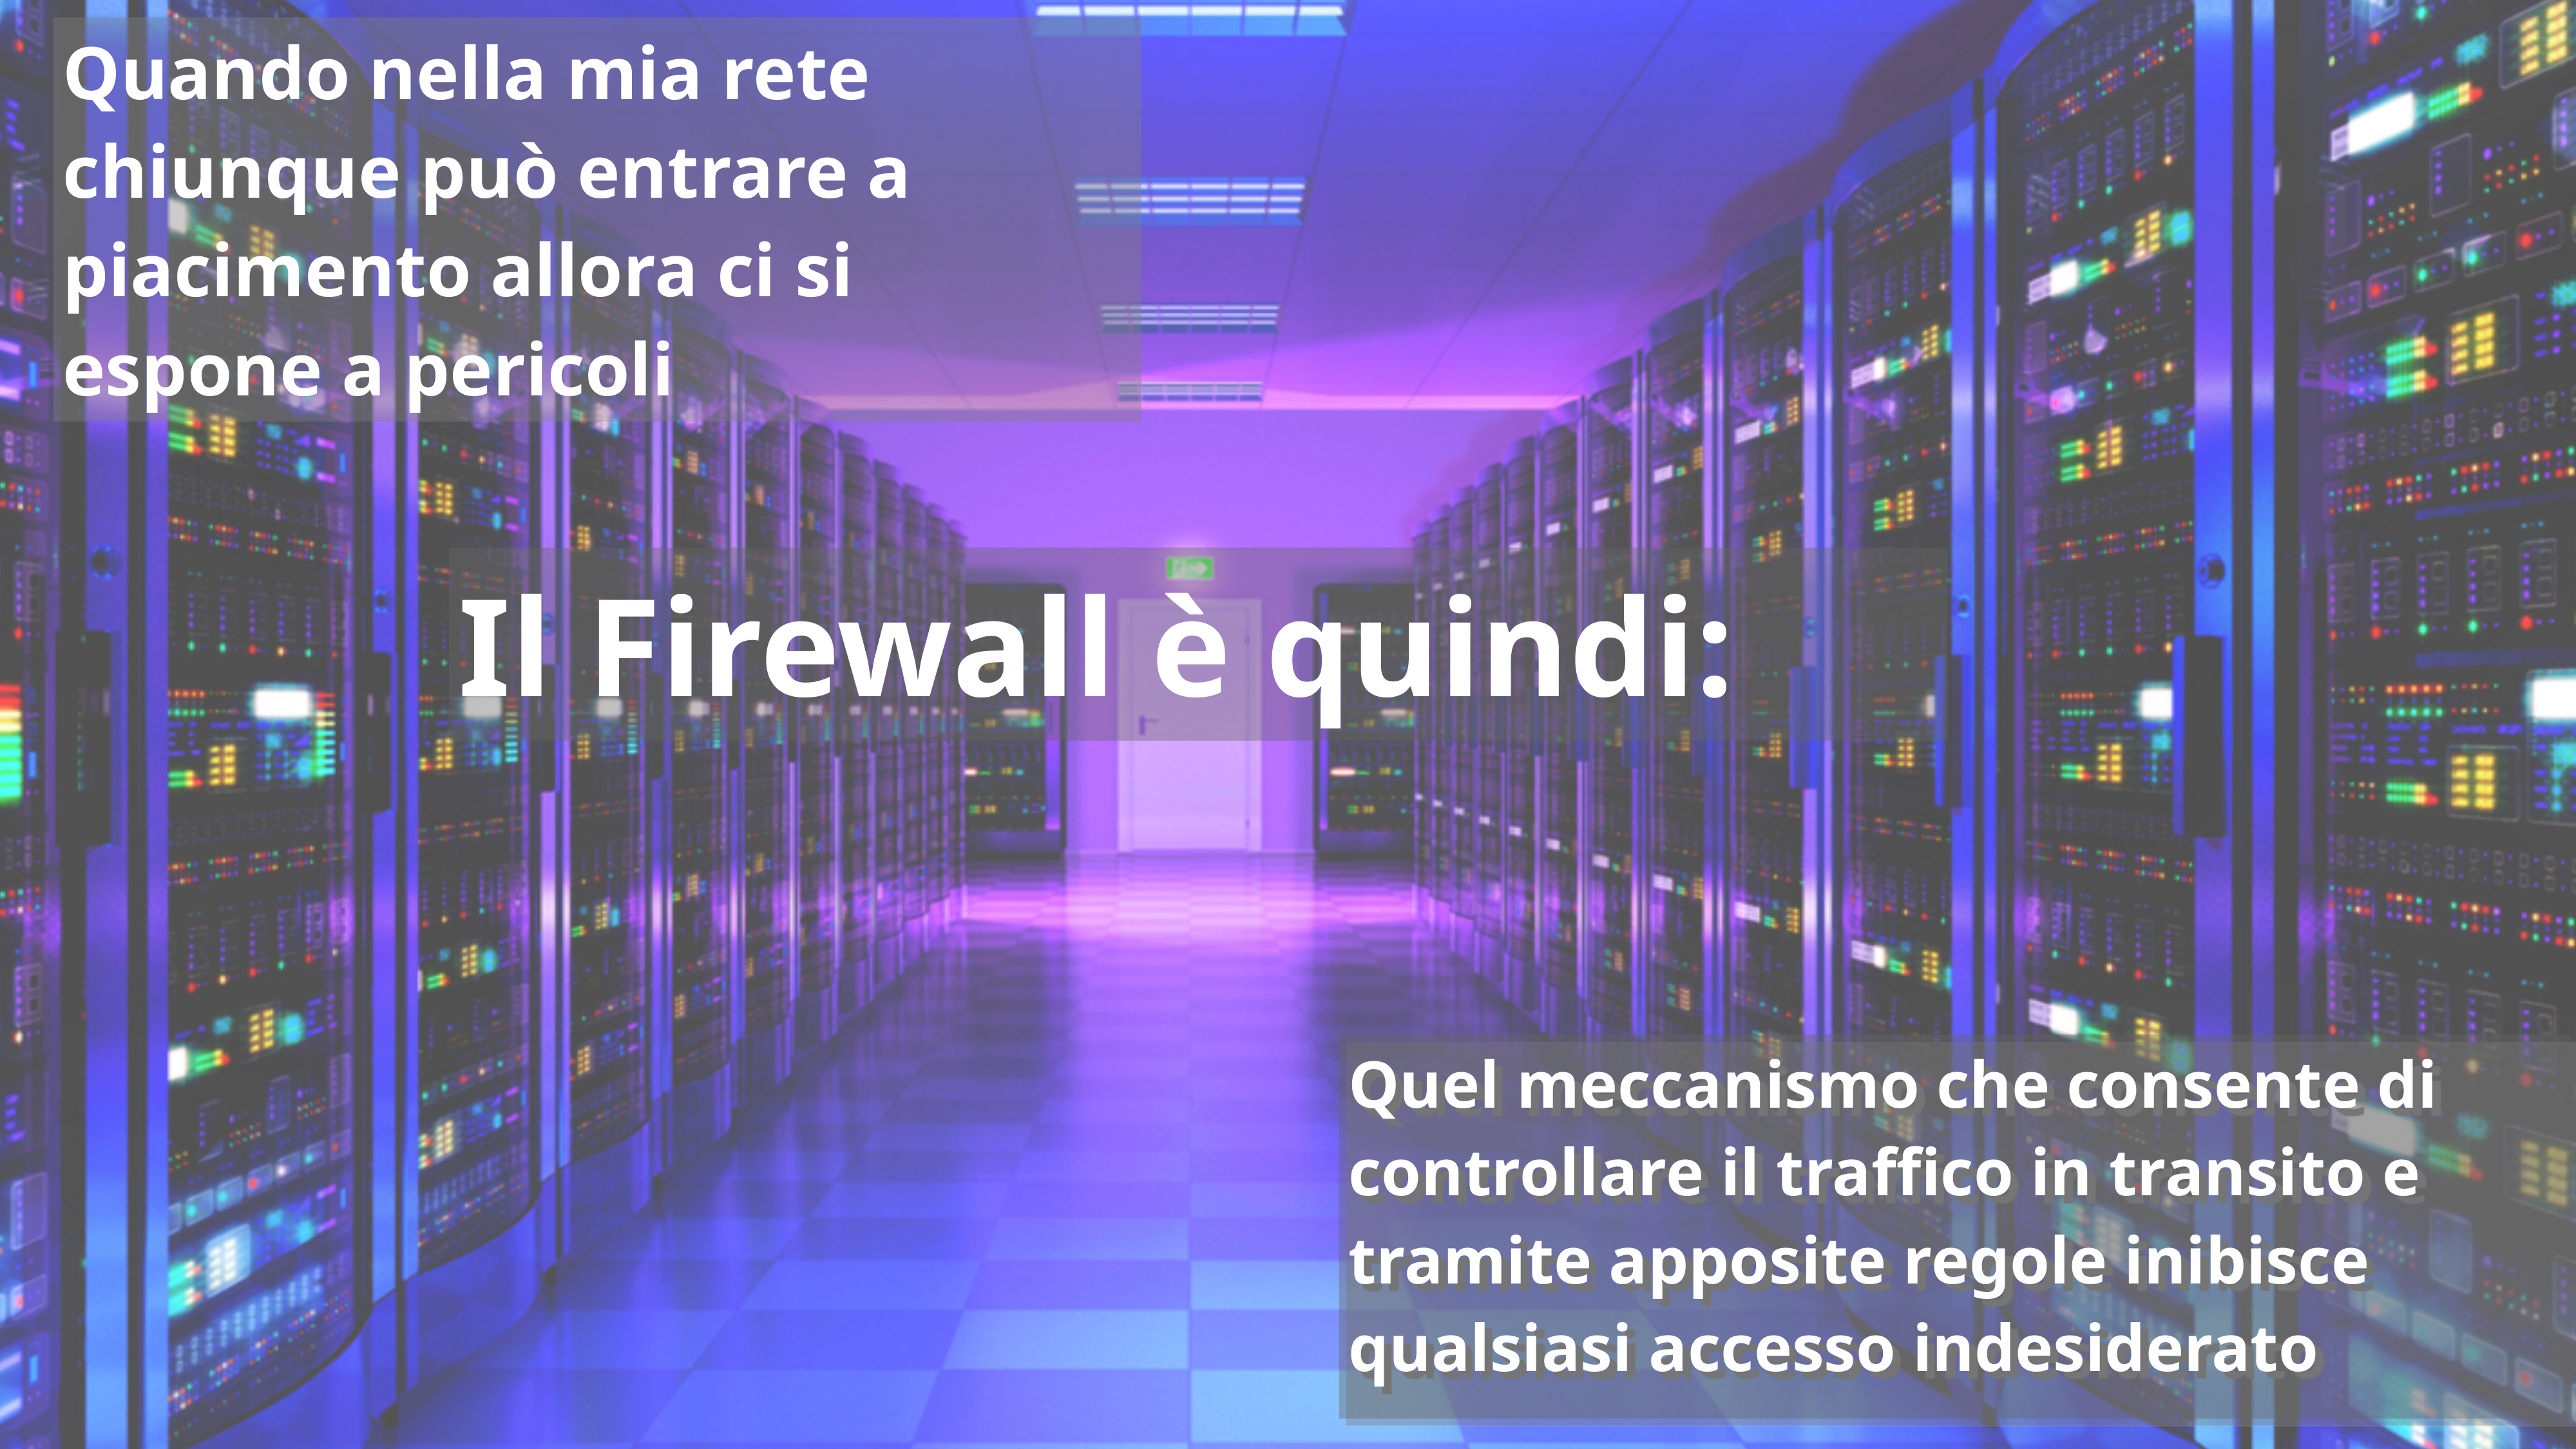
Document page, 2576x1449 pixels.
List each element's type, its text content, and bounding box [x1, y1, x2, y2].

text_box Quando nella mia rete chiunque può entrare a piacimento allora ci si espone a pericoli [53, 17, 1141, 388]
picture [0, 0, 2576, 1449]
text_box Quel meccanismo che consente di controllare il traffico in transito e tramite apposite regole inibisce qualsiasi accesso indesiderato [1339, 1034, 2572, 1419]
text_box Il Firewall è quindi: [448, 547, 1948, 730]
